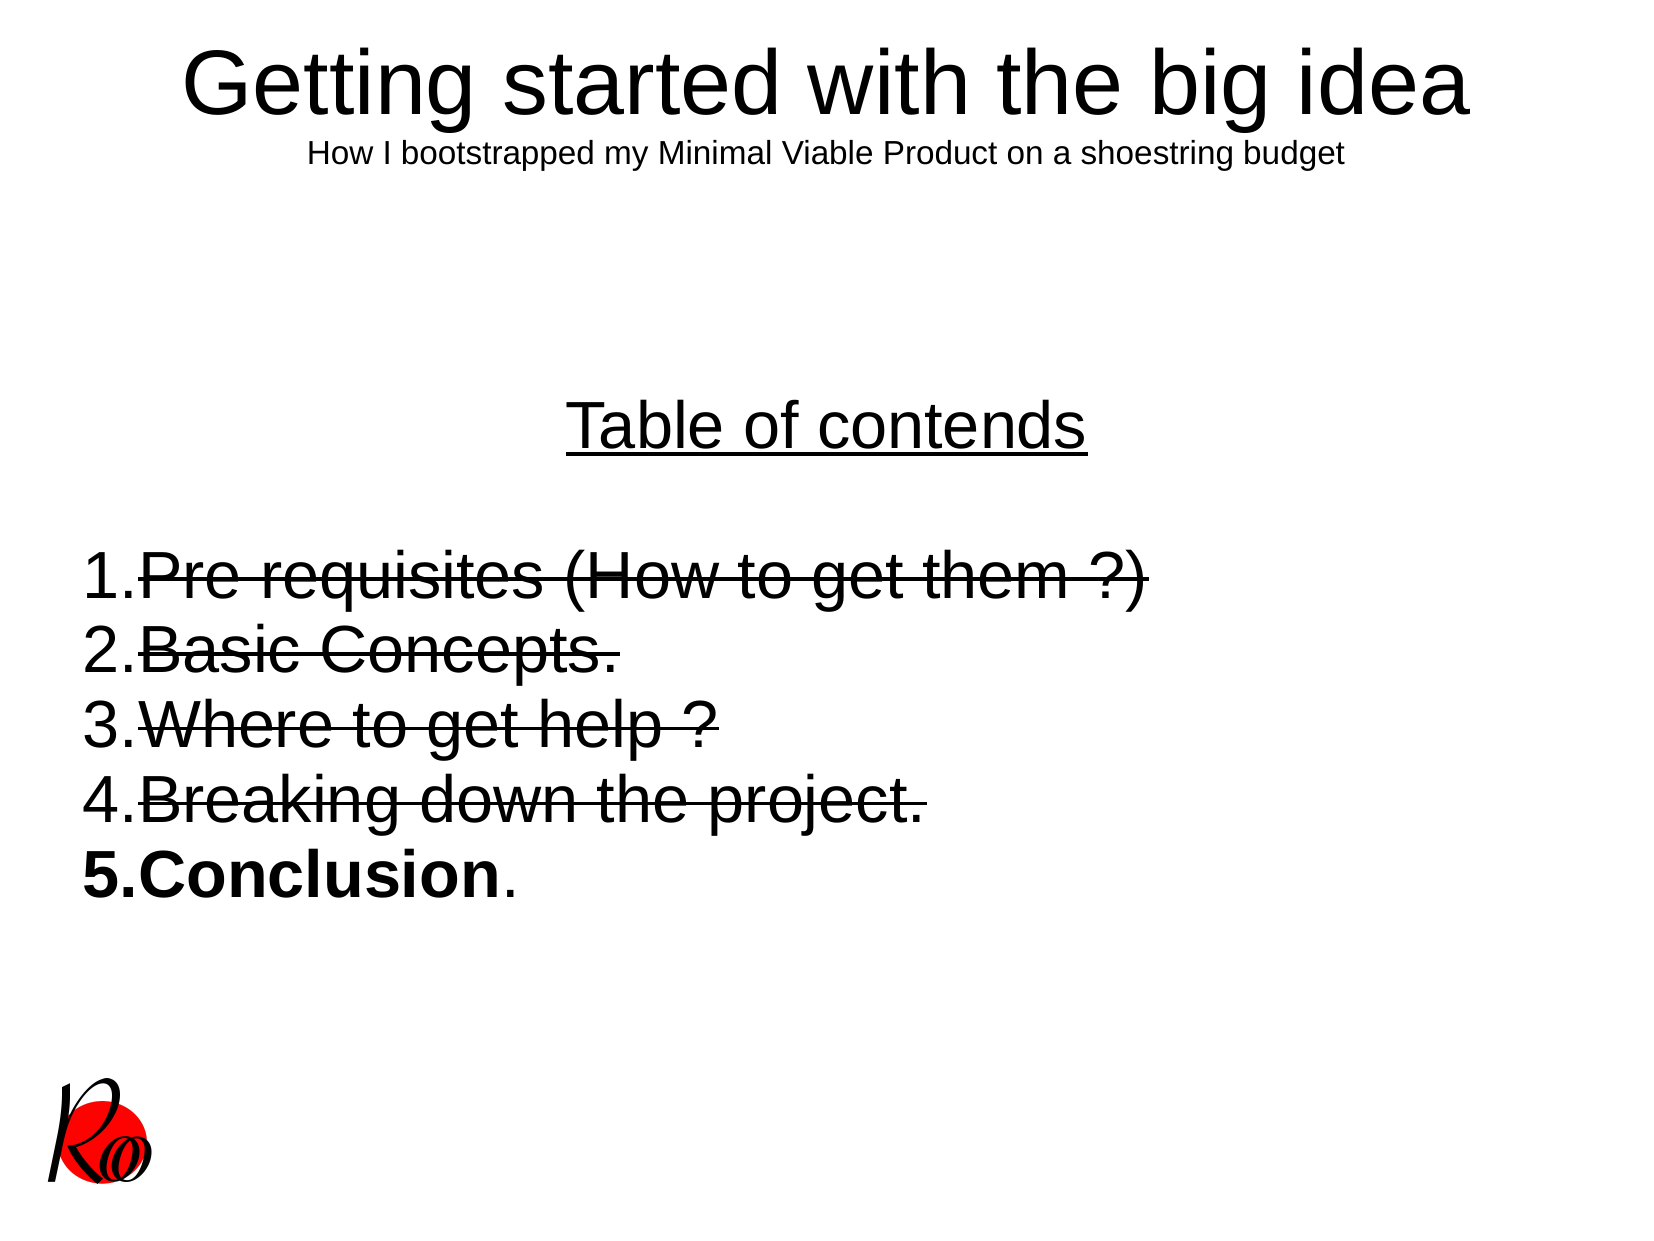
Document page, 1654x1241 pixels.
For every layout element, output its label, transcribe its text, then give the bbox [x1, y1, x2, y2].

subtitle Table of contends Pre requisites (How to get them ?) Basic Concepts. Where to get help ? Breaking down the project. Conclusion. [82, 290, 1571, 1010]
picture [45, 1078, 152, 1186]
title Getting started with the big idea How I bootstrapped my Minimal Viable Product on a shoestring budget [82, 32, 1571, 274]
